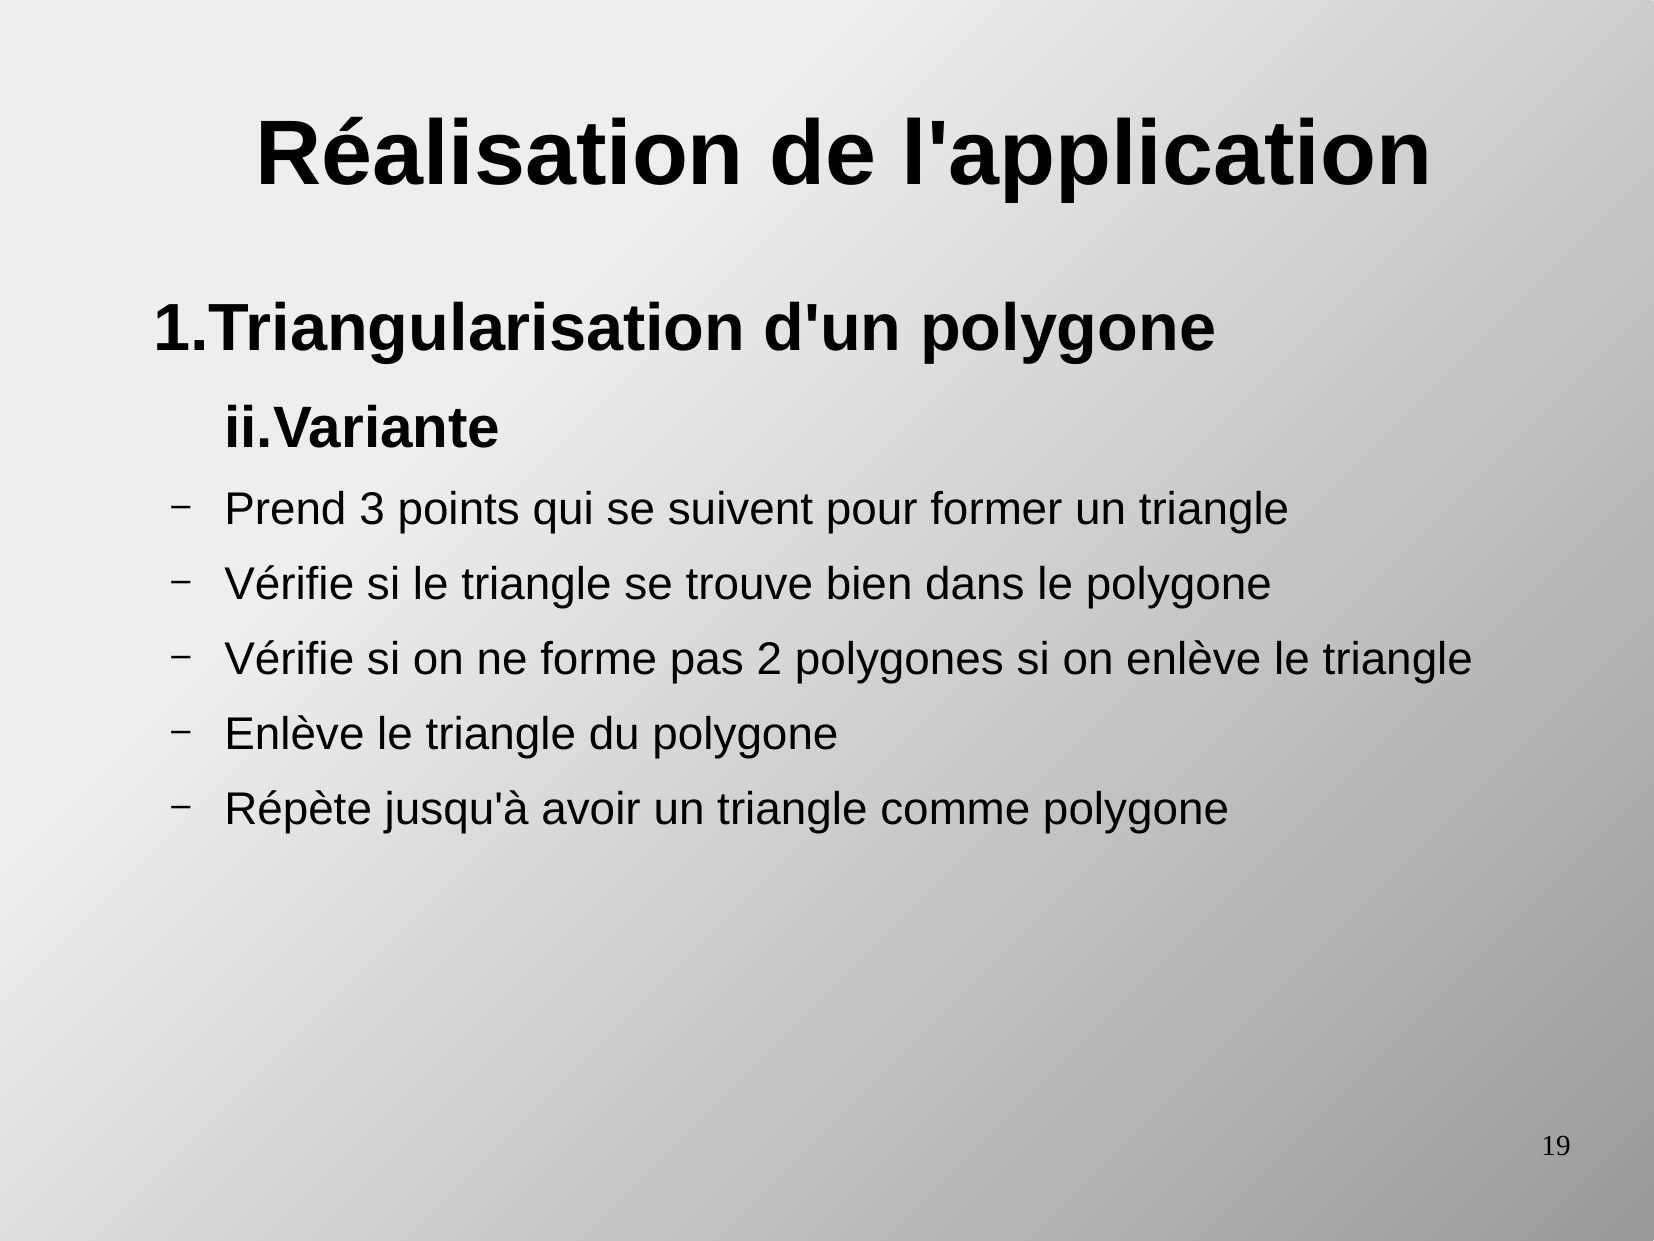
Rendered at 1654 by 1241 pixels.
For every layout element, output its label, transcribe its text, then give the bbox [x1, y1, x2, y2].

list 1.Triangularisation d'un polygone ii.Variante Prend 3 points qui se suivent pour former un triangle Vérifie si le triangle se trouve bien dans le polygone Vérifie si on ne forme pas 2 polygones si on enlève le triangle Enlève le triangle du polygone Répète jusqu'à avoir un triangle comme polygone [82, 290, 1571, 1109]
title Réalisation de l'application [82, 49, 1571, 257]
